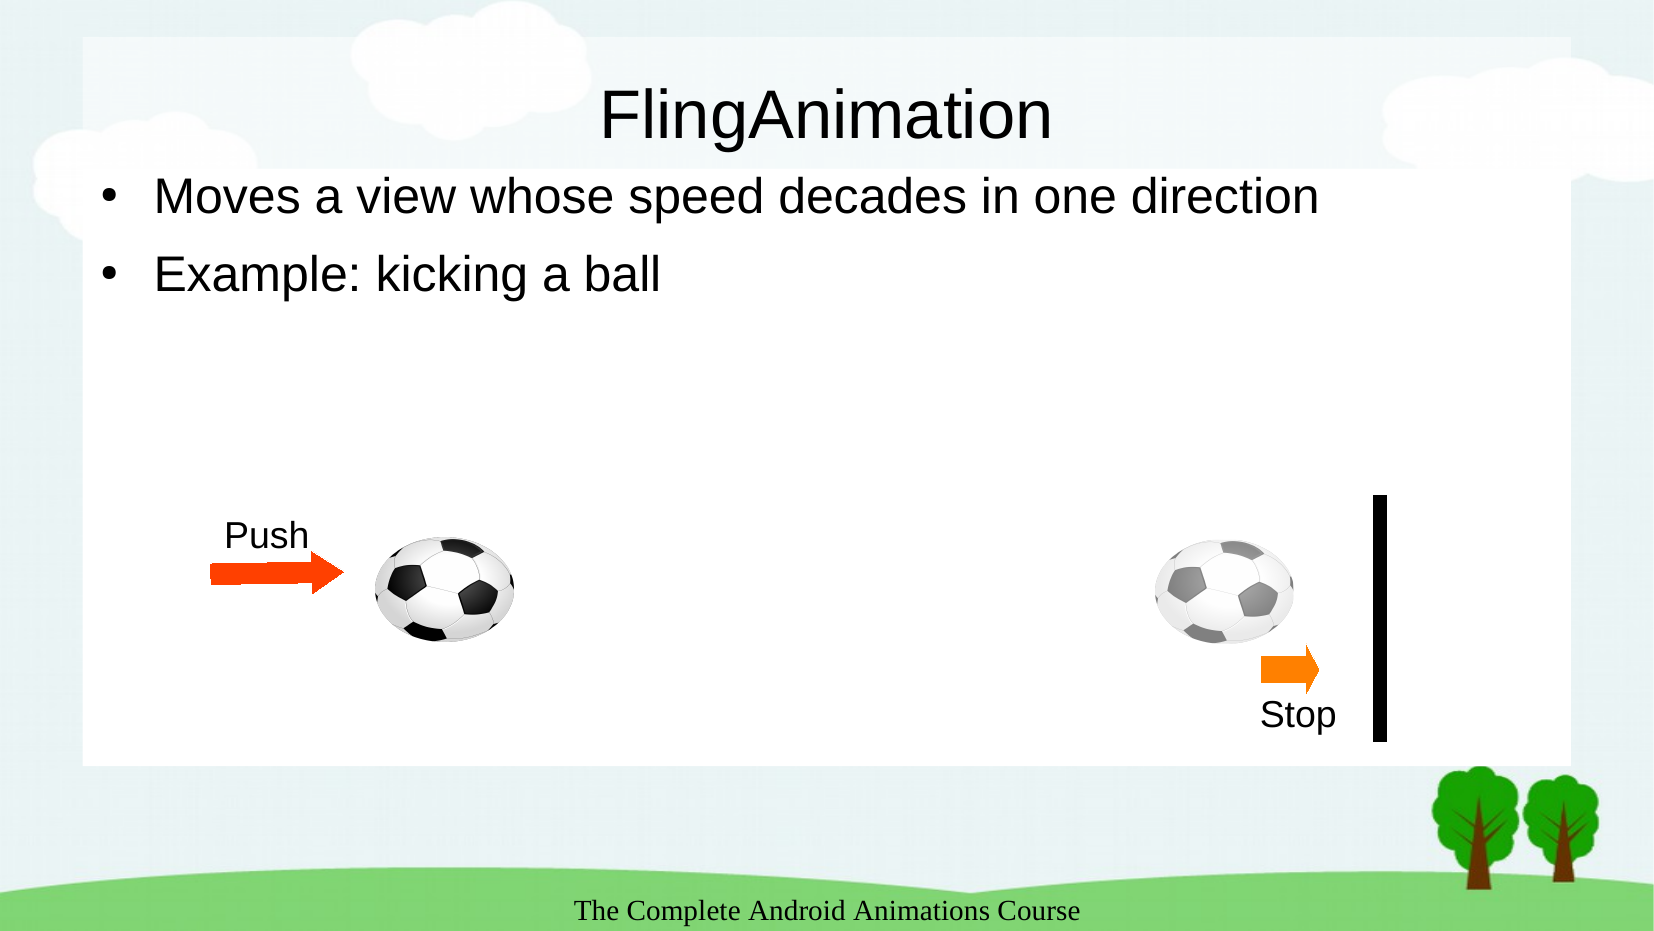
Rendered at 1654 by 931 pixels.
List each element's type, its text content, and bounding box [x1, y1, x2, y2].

text_box [1155, 539, 1294, 644]
title FlingAnimation [82, 37, 1571, 168]
text_box [1260, 641, 1321, 698]
text_box [209, 549, 346, 596]
picture [0, 0, 1654, 931]
text_box Stop [1245, 686, 1352, 744]
list Moves a view whose speed decades in one direction Example: kicking a ball [82, 168, 1571, 767]
text_box Push [209, 507, 325, 563]
